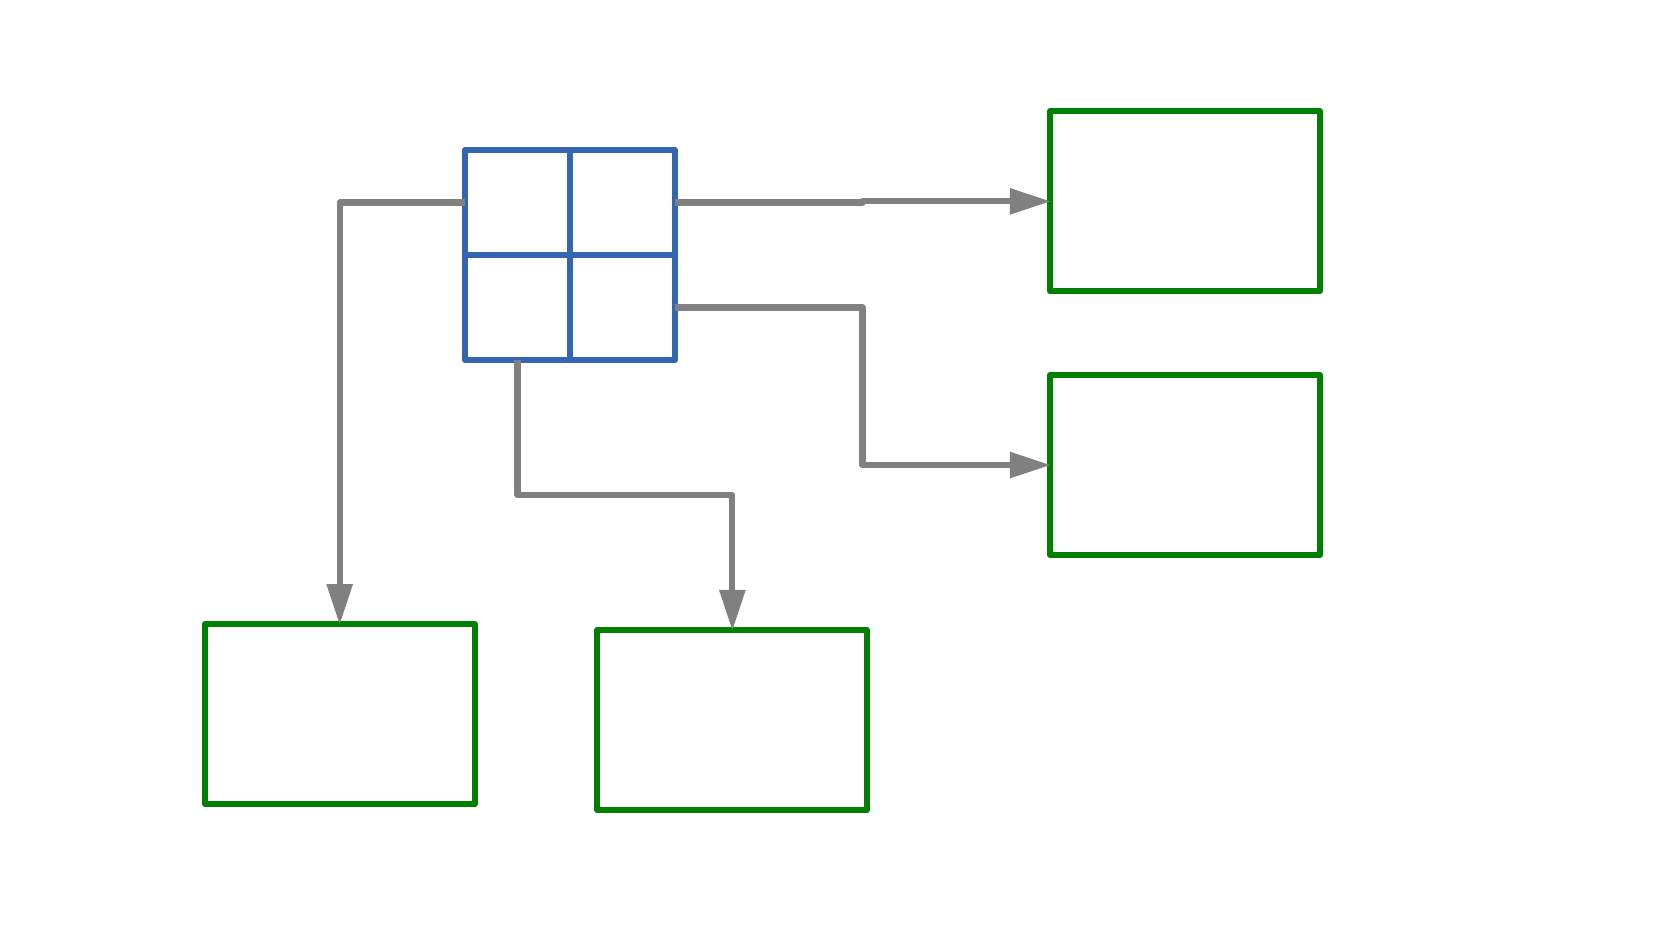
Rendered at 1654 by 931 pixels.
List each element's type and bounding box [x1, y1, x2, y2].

text_box [1050, 111, 1321, 292]
text_box [465, 150, 676, 361]
text_box [597, 630, 868, 811]
text_box [204, 624, 475, 805]
text_box [1050, 375, 1321, 556]
